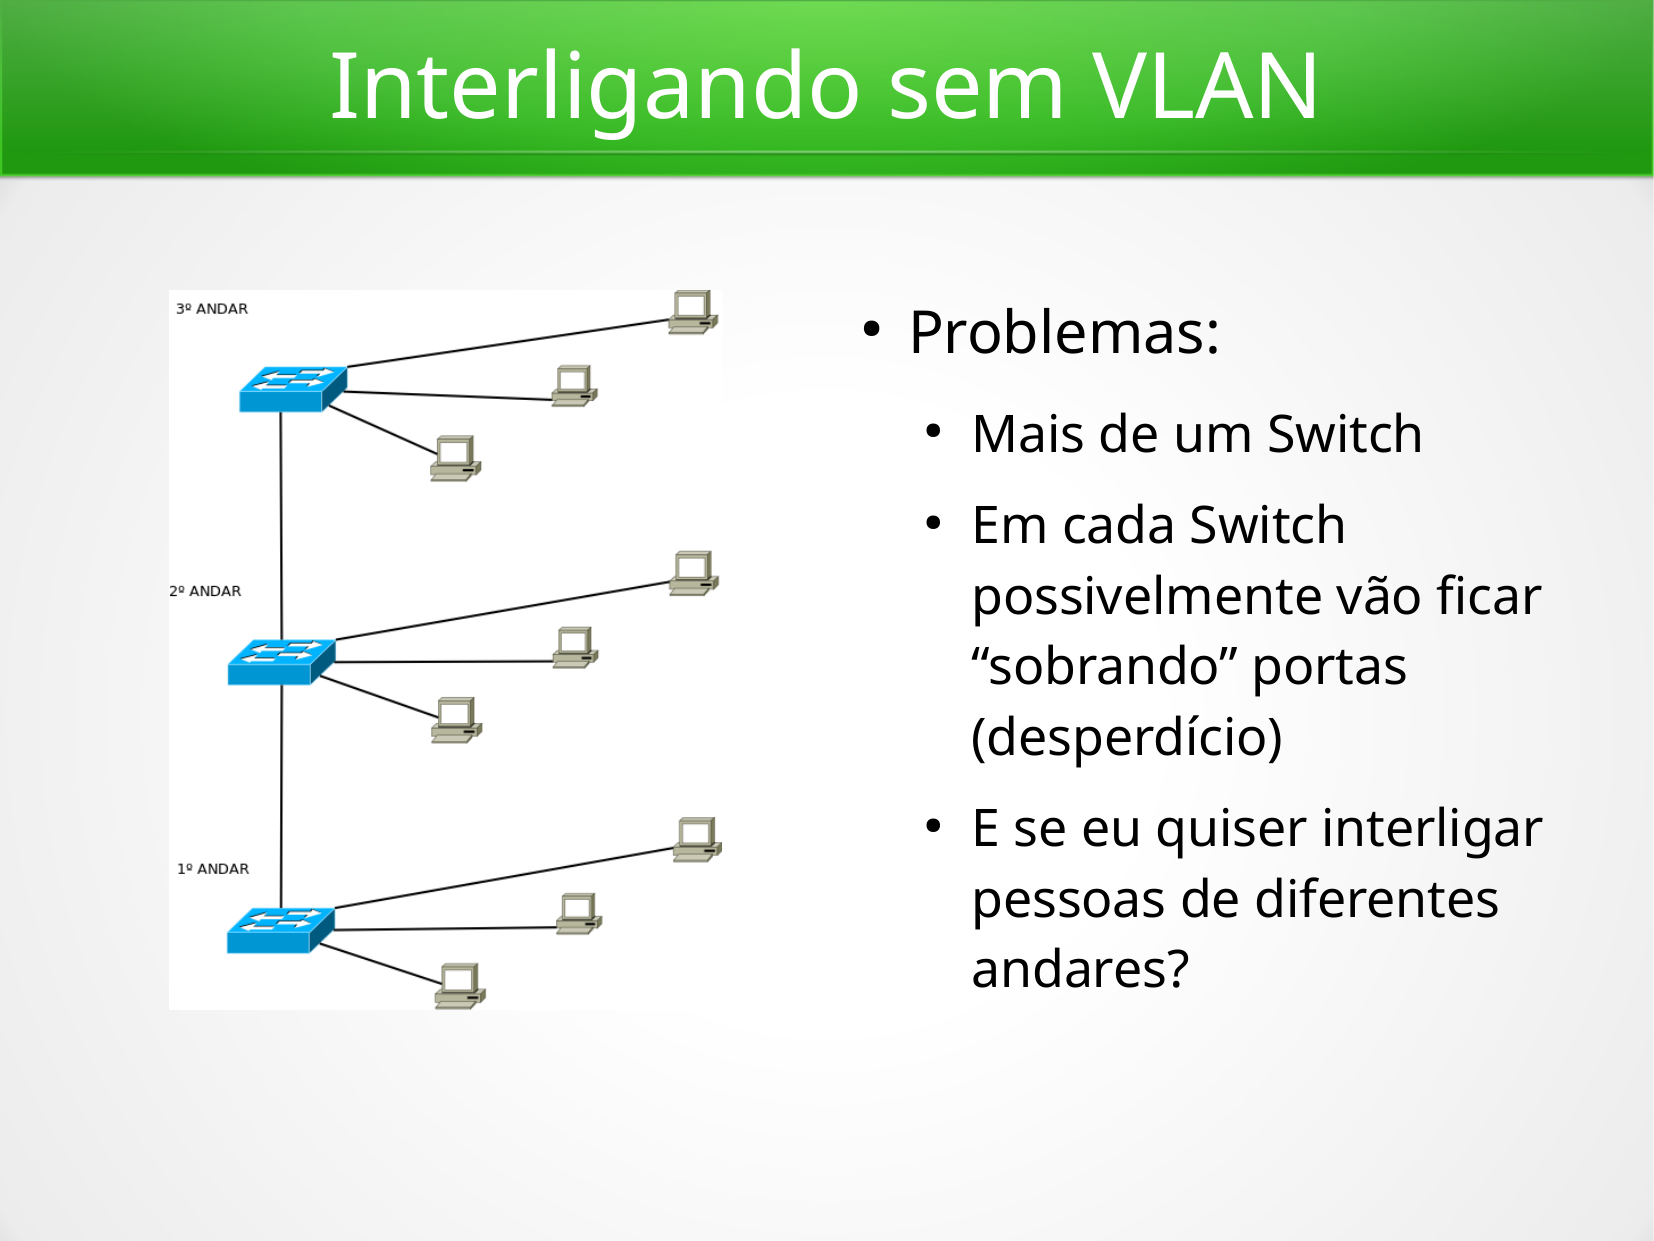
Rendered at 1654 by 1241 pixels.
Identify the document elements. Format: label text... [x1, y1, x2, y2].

title Interligando sem VLAN [82, 11, 1571, 154]
picture [0, 0, 1654, 1241]
list Problemas: Mais de um Switch Em cada Switch possivelmente vão ficar “sobrando” portas (desperdício) E se eu quiser interligar pessoas de diferentes andares? [845, 290, 1572, 1010]
